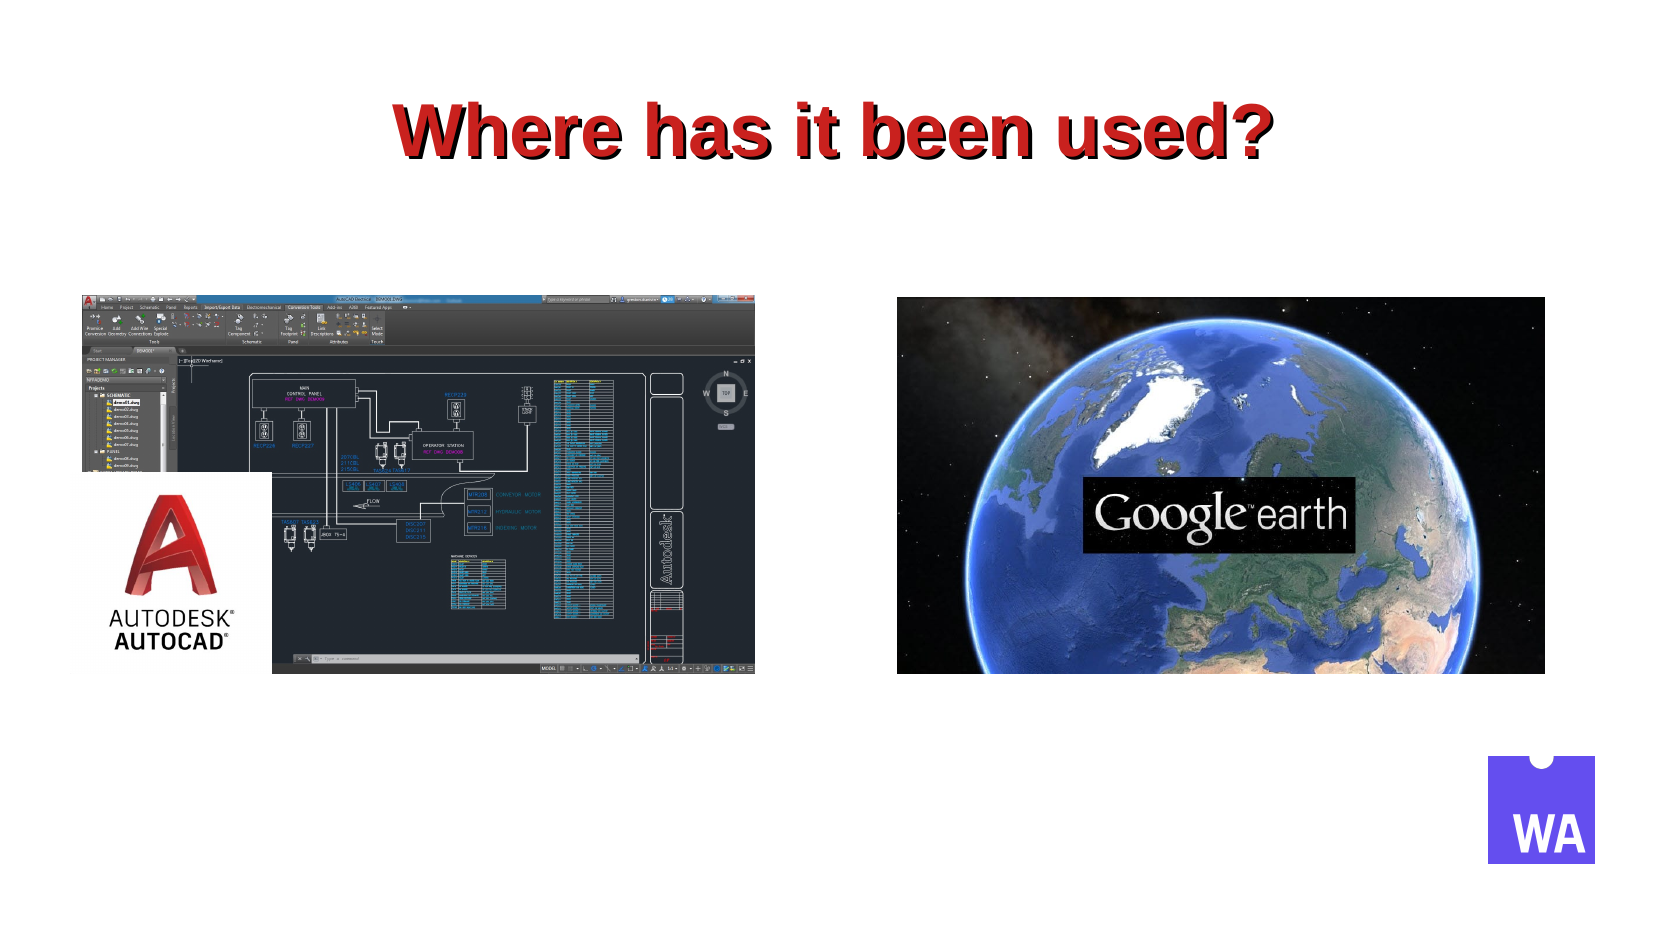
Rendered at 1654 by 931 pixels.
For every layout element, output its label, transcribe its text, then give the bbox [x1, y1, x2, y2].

picture [897, 297, 1545, 674]
picture [1488, 756, 1595, 864]
picture [70, 295, 755, 674]
text_box Where has it been used? [377, 81, 1323, 213]
